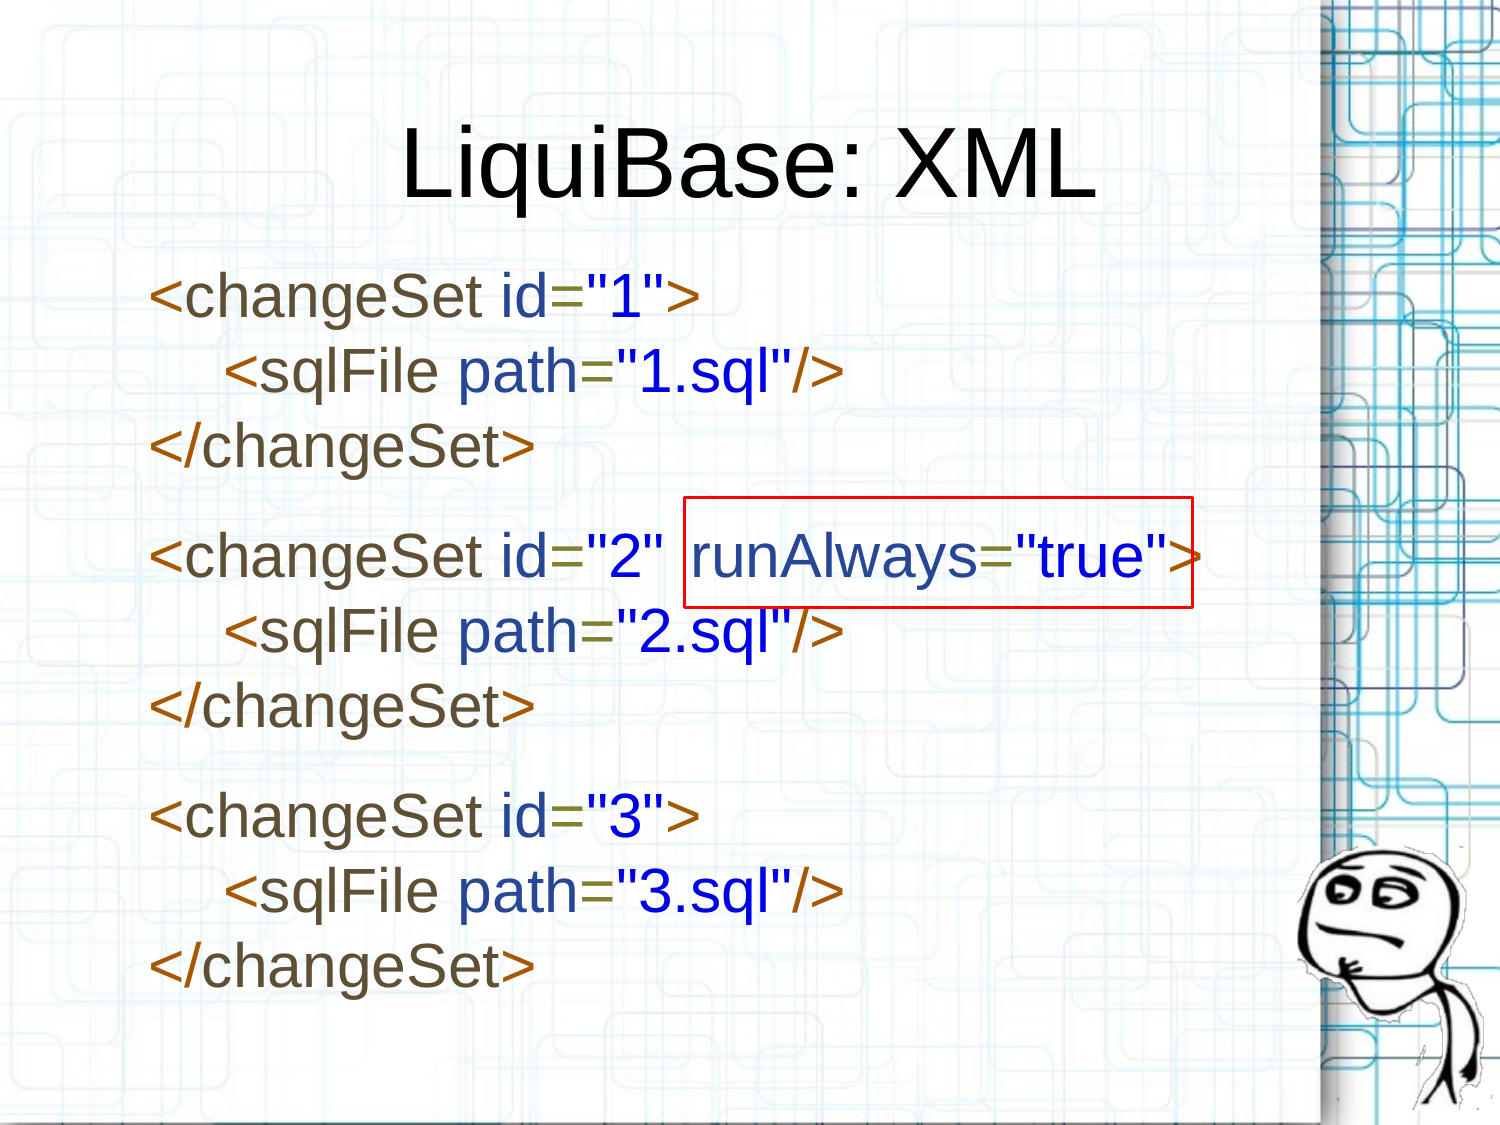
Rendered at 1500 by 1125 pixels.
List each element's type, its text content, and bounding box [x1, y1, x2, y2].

picture [0, 0, 1500, 1125]
text_box <changeSet id="1"> <sqlFile path="1.sql"/> </changeSet> <changeSet id="2" runAlways="true"> <sqlFile path="2.sql"/> </changeSet> <changeSet id="3"> <sqlFile path="3.sql"/> </changeSet> [133, 240, 1367, 1100]
text_box [1297, 846, 1493, 1110]
title LiquiBase: XML [75, 45, 1425, 233]
